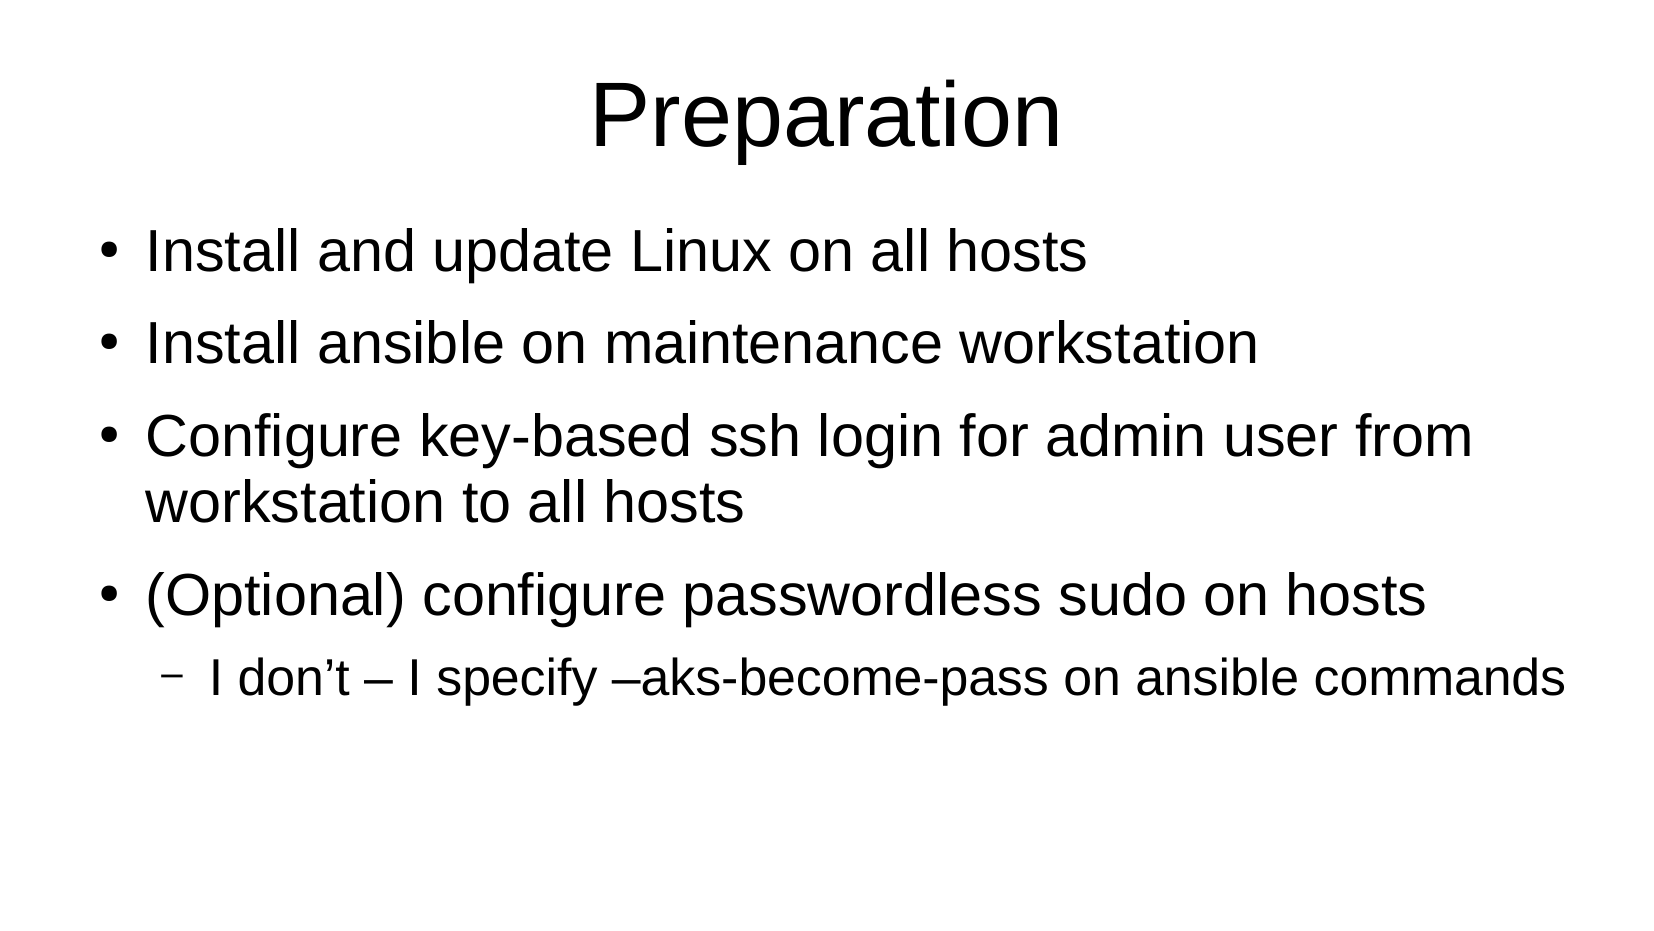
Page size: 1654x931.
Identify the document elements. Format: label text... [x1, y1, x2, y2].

list Install and update Linux on all hosts Install ansible on maintenance workstation Configure key-based ssh login for admin user from workstation to all hosts (Optional) configure passwordless sudo on hosts I don’t – I specify –aks-become-pass on ansible commands [82, 217, 1571, 758]
title Preparation [82, 37, 1571, 193]
